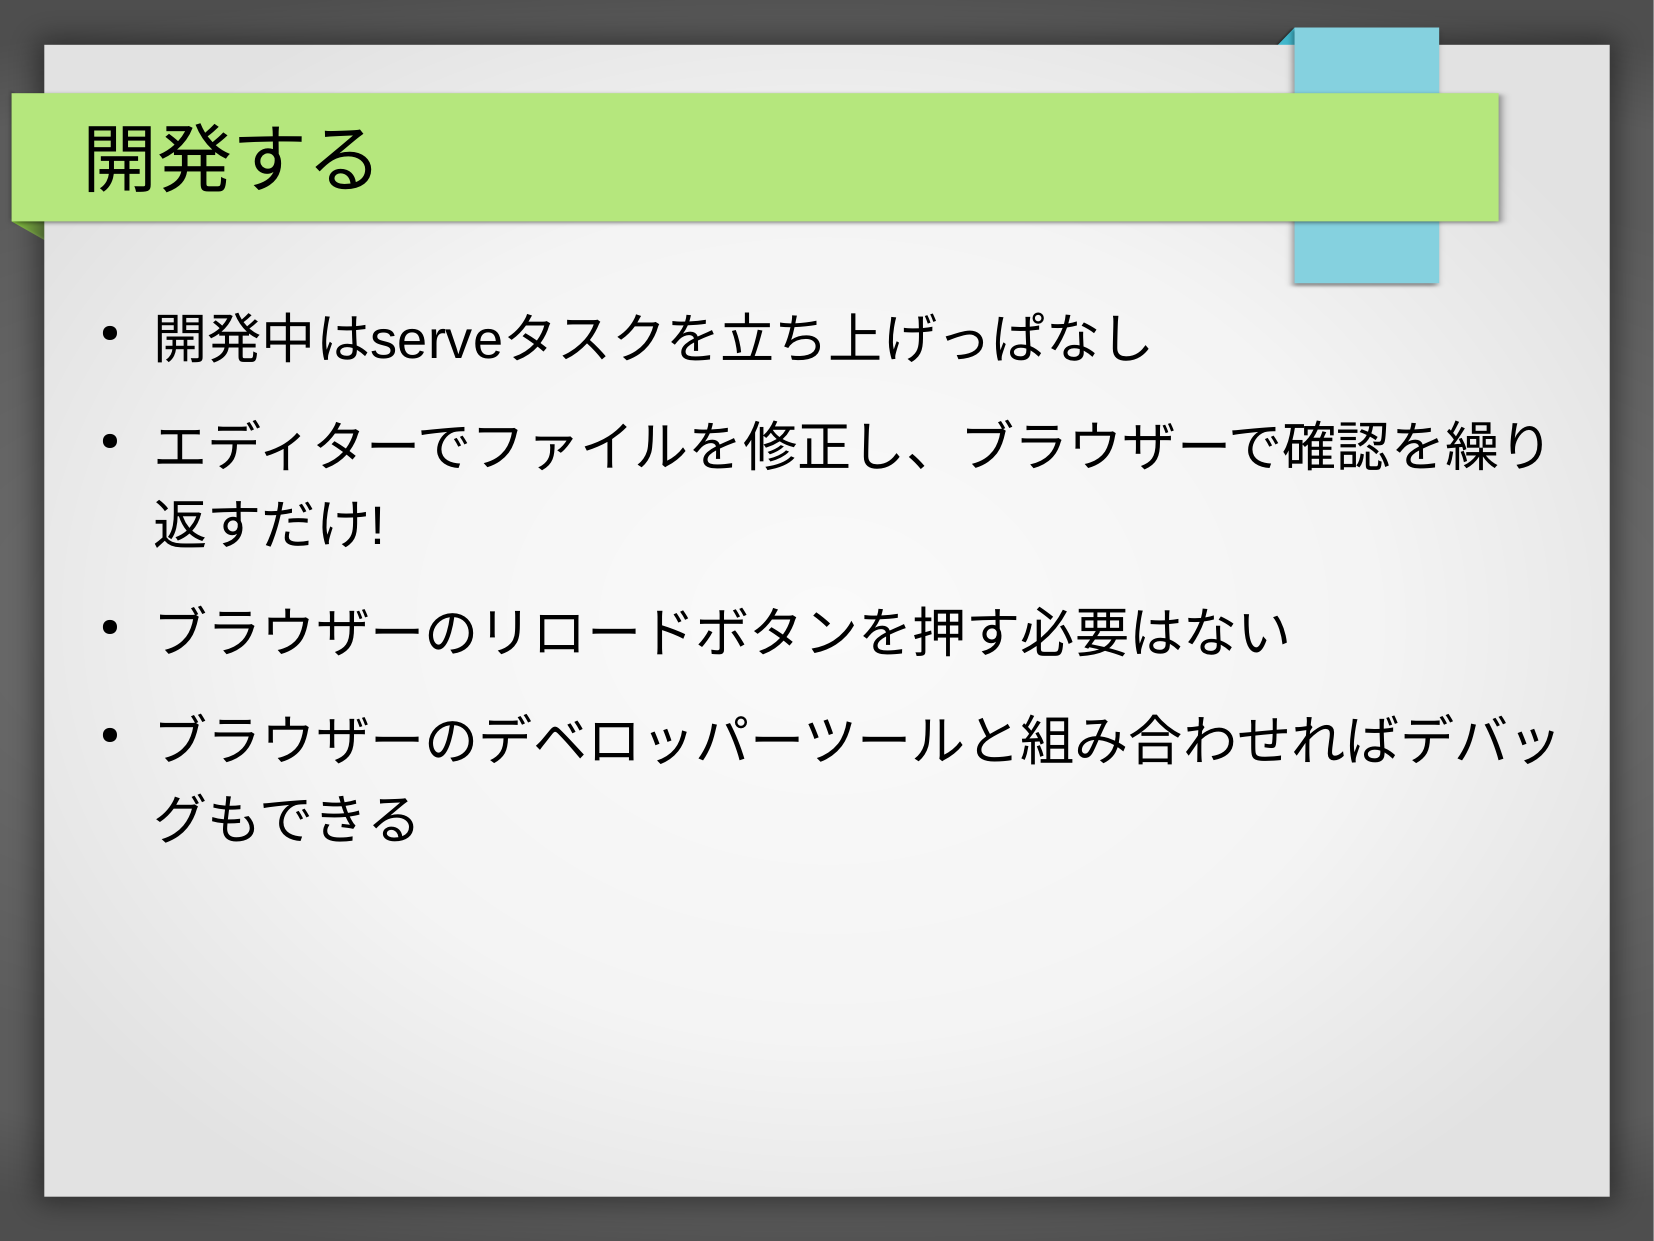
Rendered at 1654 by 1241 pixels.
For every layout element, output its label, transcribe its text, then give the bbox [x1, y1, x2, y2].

list 開発中はserveタスクを立ち上げっぱなし エディターでファイルを修正し、ブラウザーで確認を繰り返すだけ! ブラウザーのリロードボタンを押す必要はない ブラウザーのデベロッパーツールと組み合わせればデバッグもできる [82, 295, 1571, 1015]
title 開発する [82, 94, 1264, 213]
picture [0, 0, 1654, 1241]
